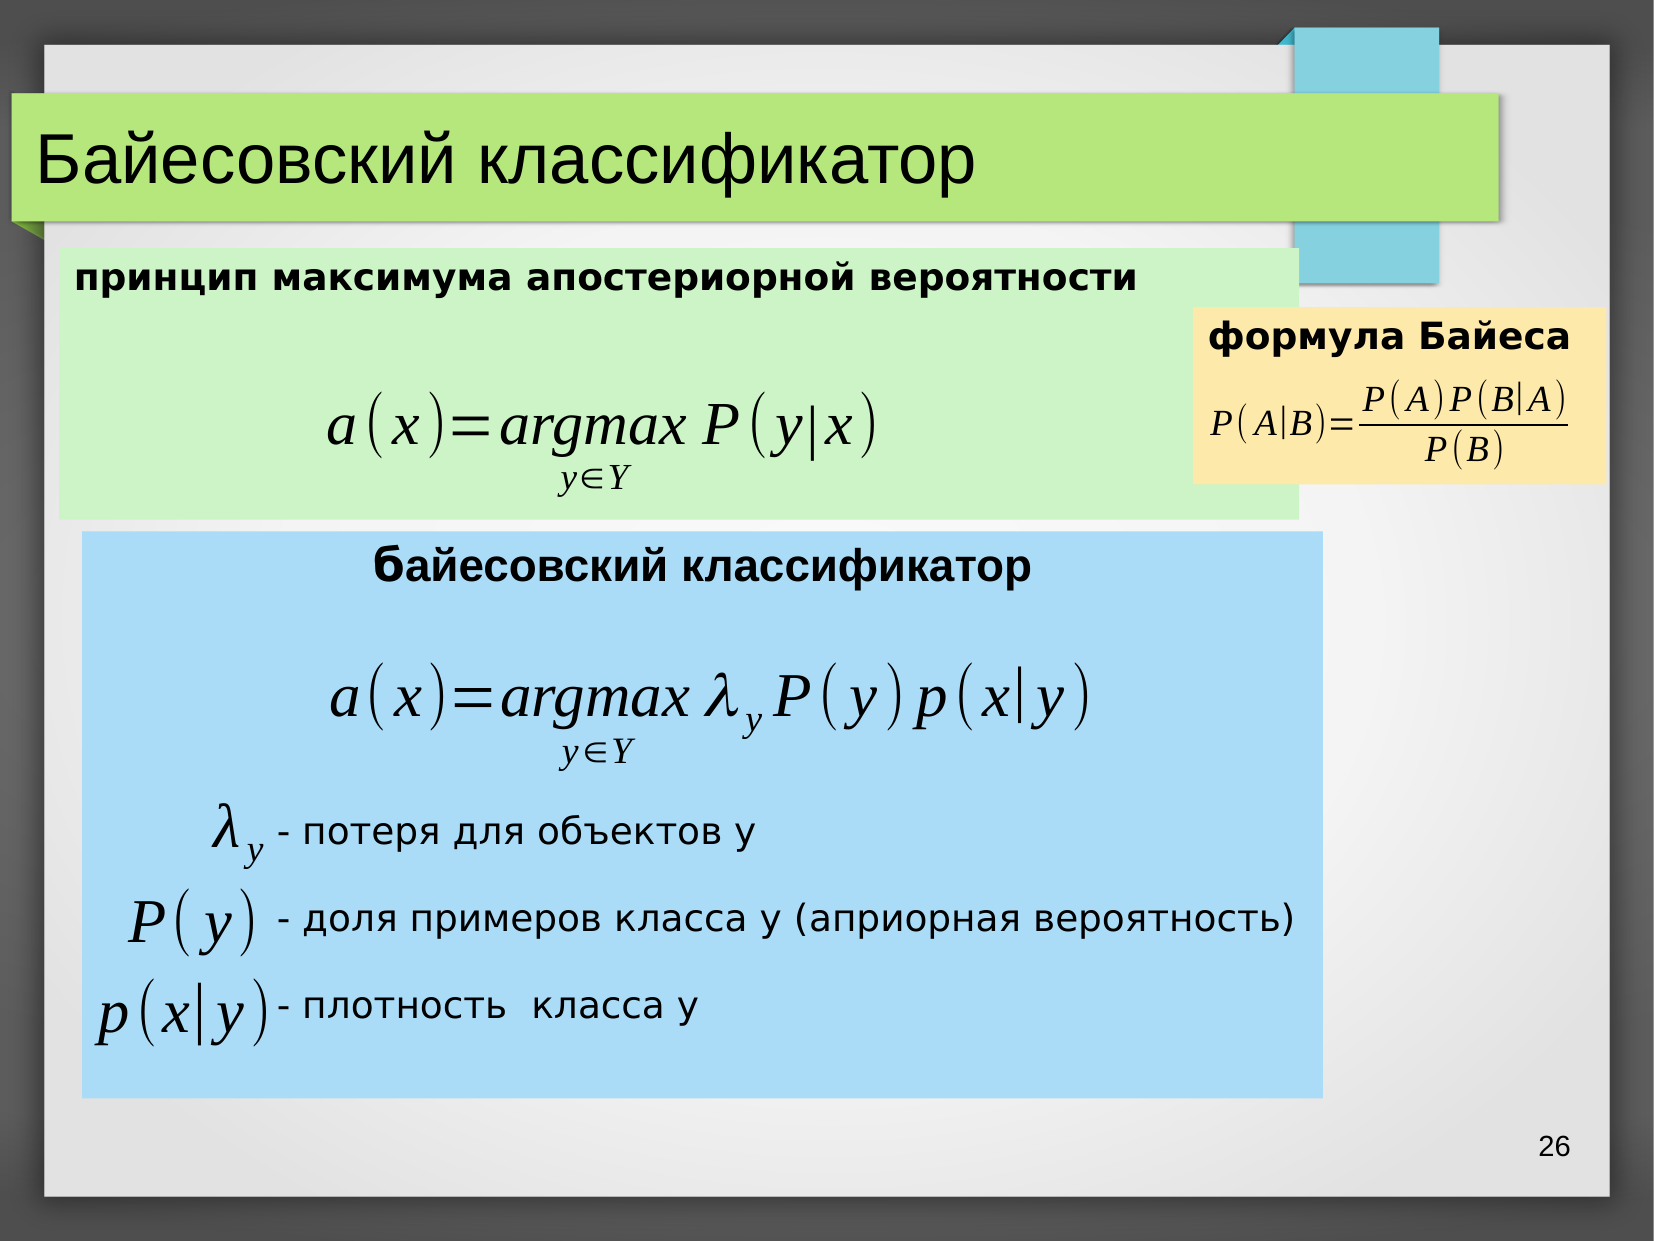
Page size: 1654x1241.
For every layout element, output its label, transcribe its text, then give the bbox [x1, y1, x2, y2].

chart [202, 791, 273, 870]
picture [0, 0, 1654, 1241]
chart [118, 885, 266, 961]
title Байесовский классификатор [35, 118, 1489, 199]
text_box формула Байеса [1192, 307, 1607, 485]
text_box принцип максимума апостериорной вероятности [59, 248, 1300, 520]
chart [321, 660, 1099, 772]
chart [85, 976, 278, 1052]
text_box байесовский классификатор - потеря для объектов y - доля примеров класса y (априорная вероятность) - плотность класса y [82, 531, 1323, 1099]
chart [1204, 377, 1573, 472]
chart [318, 389, 887, 502]
